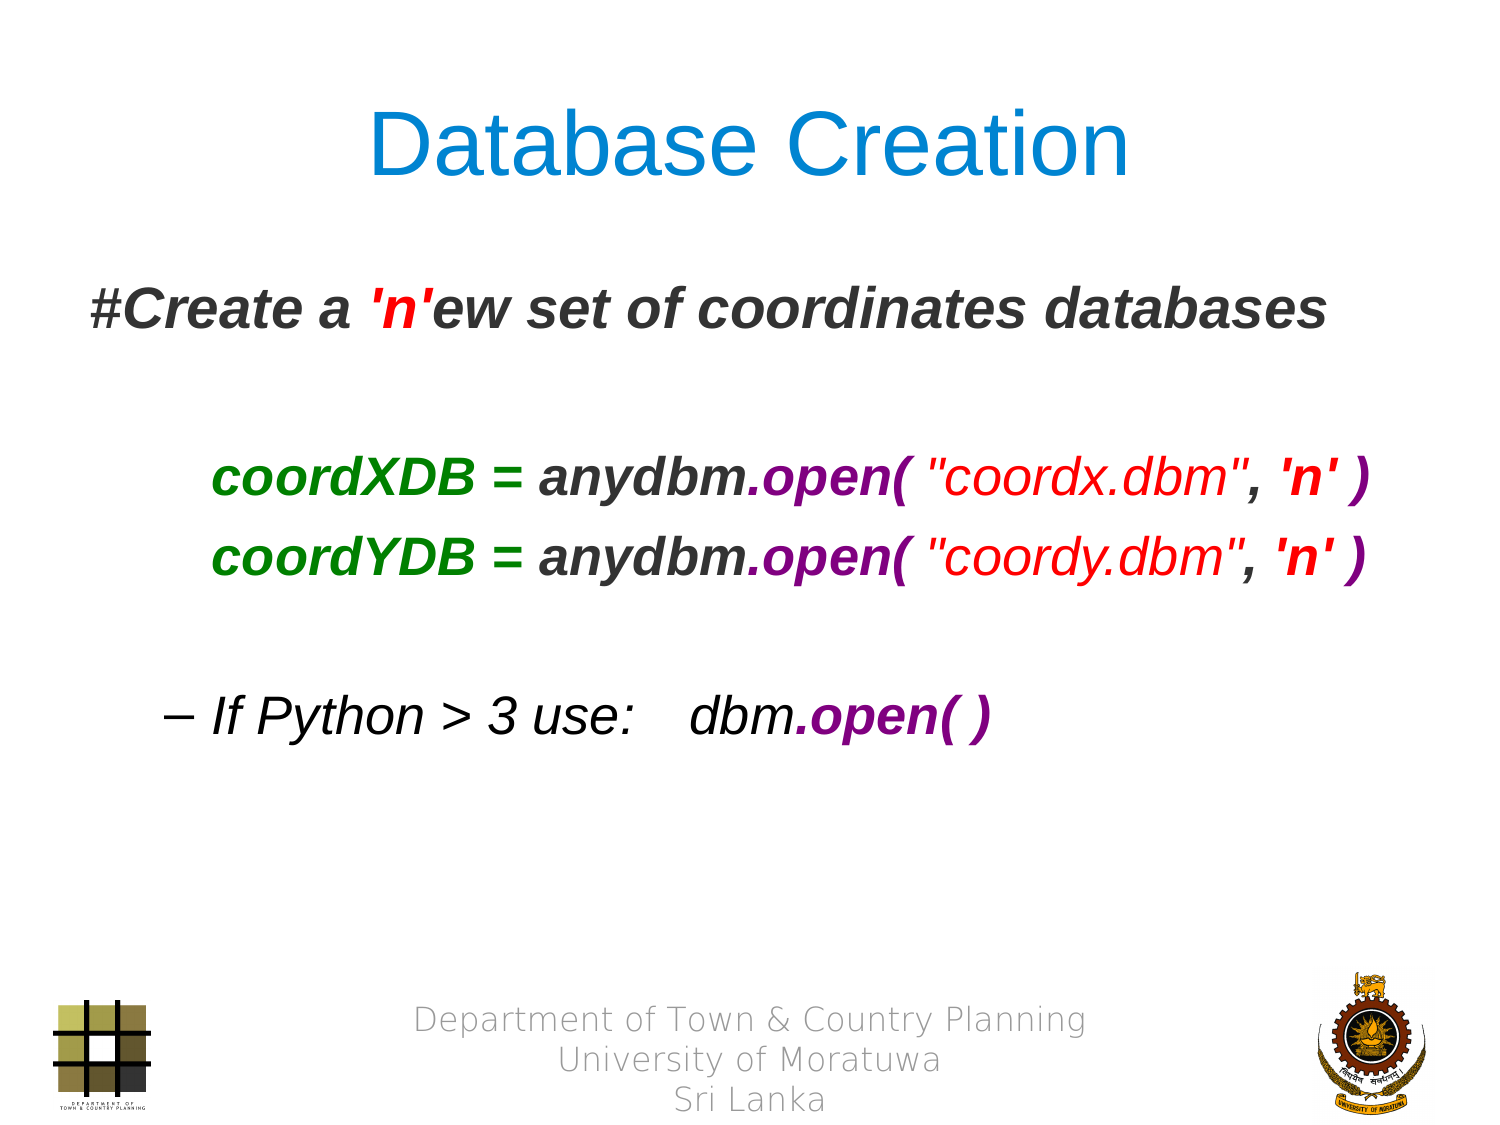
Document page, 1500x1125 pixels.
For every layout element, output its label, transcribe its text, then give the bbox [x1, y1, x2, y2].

list #Create a 'n'ew set of coordinates databases coordXDB = anydbm.open( "coordx.dbm", 'n' ) coordYDB = anydbm.open( "coordy.dbm", 'n' ) If Python > 3 use: dbm.open( ) [75, 262, 1426, 916]
picture [53, 1000, 151, 1110]
title Database Creation [75, 45, 1426, 233]
picture [1312, 966, 1435, 1125]
